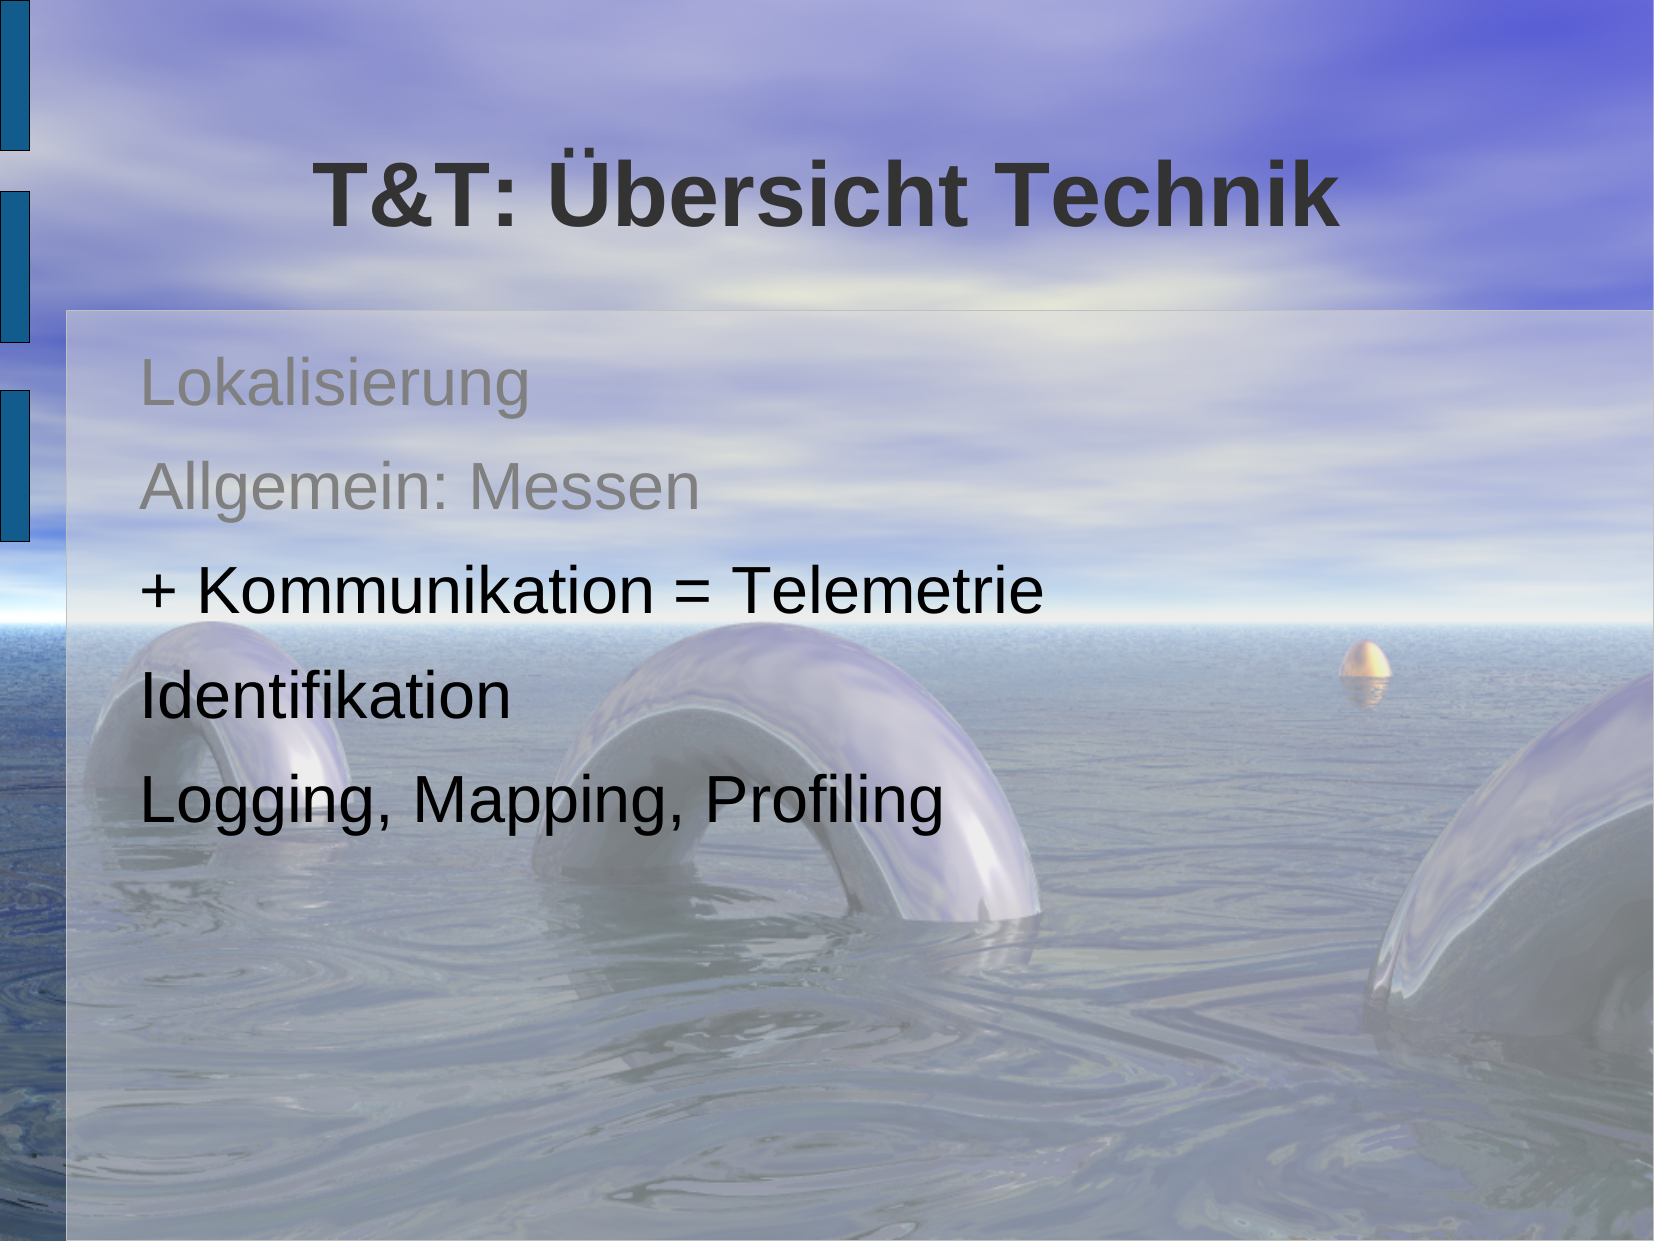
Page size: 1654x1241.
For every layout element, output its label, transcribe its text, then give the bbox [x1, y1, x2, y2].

title T&T: Übersicht Technik [121, 91, 1534, 299]
list Lokalisierung Allgemein: Messen + Kommunikation = Telemetrie Identifikation Logging, Mapping, Profiling [121, 344, 1534, 1127]
picture [0, 0, 1654, 1241]
